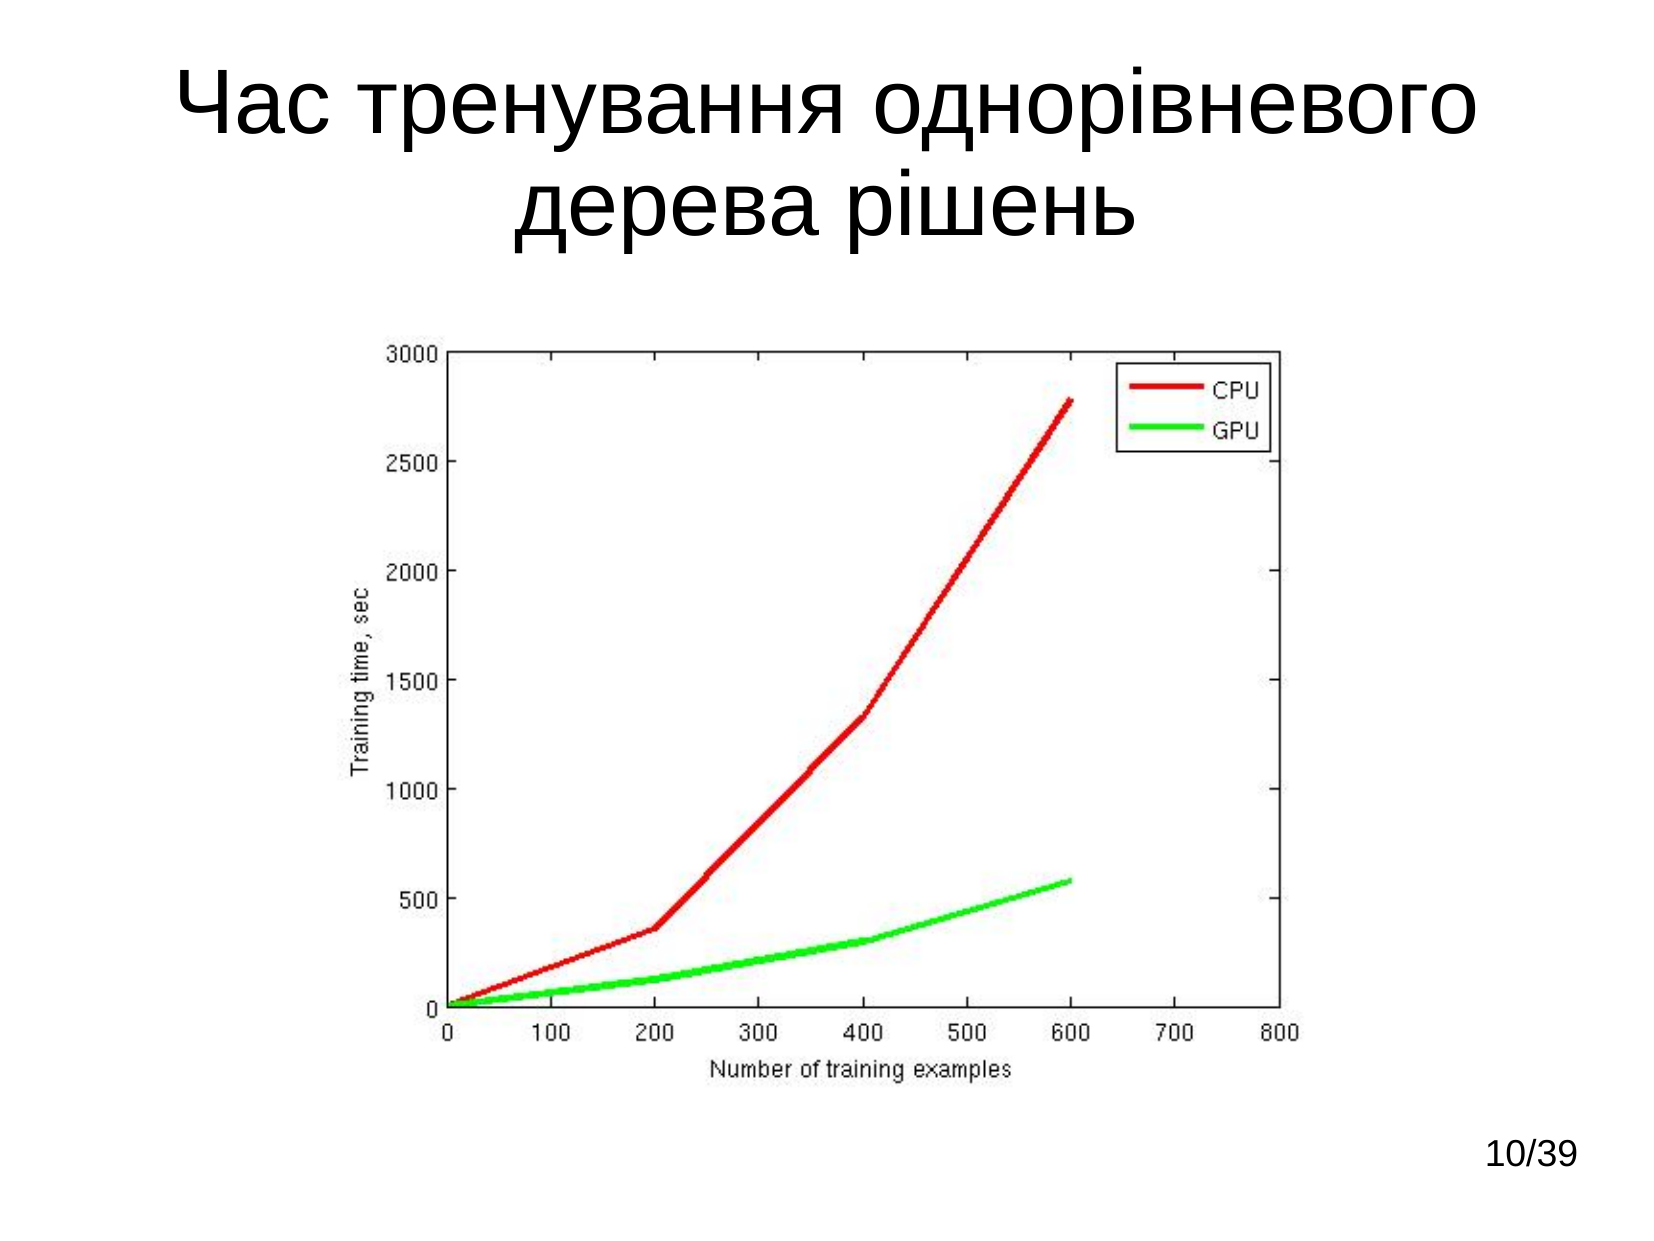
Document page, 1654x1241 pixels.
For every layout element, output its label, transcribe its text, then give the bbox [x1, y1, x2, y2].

picture [307, 290, 1381, 1096]
title Час тренування однорівневого дерева рішень [82, 49, 1571, 257]
text_box 10/39 [1470, 1125, 1606, 1182]
